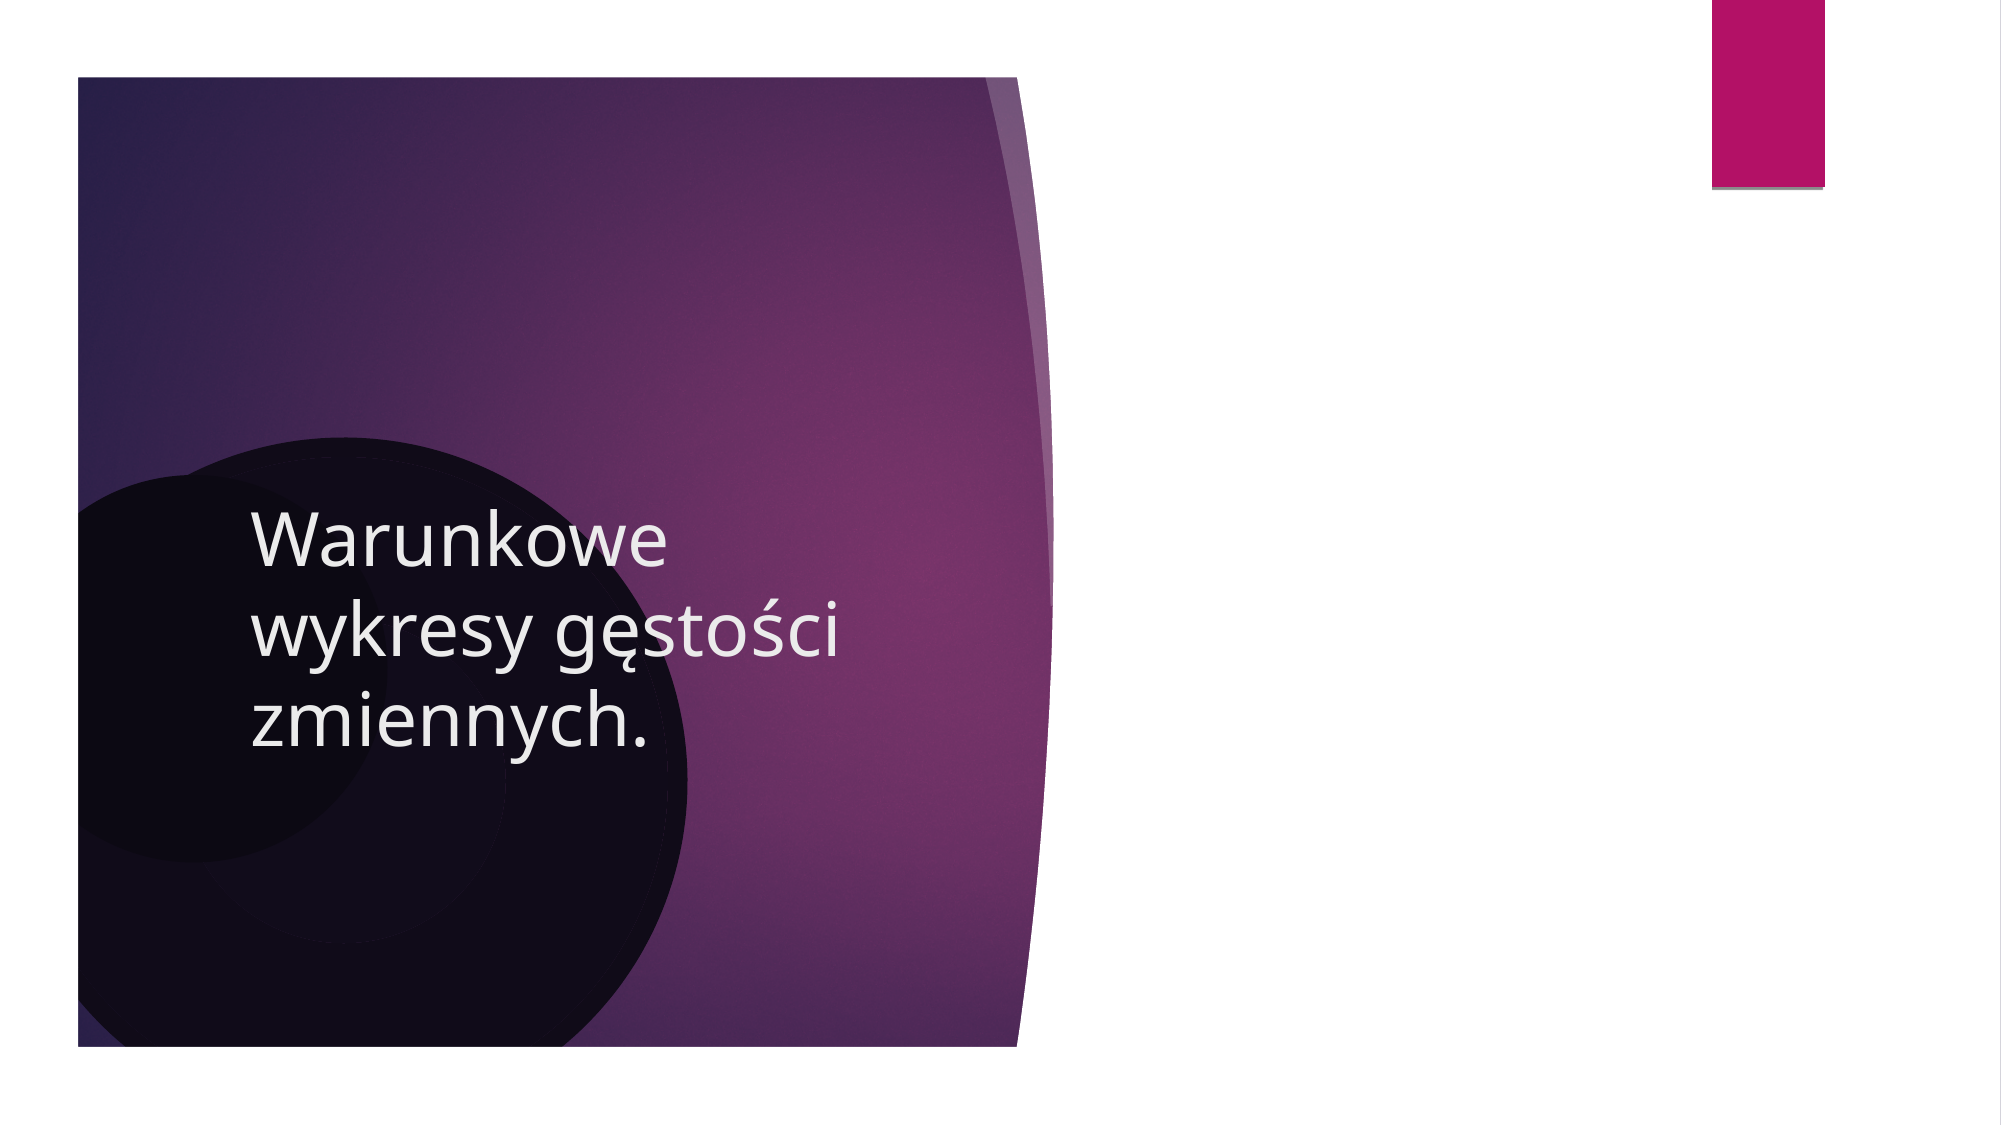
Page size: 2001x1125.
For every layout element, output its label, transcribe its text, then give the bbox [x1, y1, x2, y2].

title Warunkowe wykresy gęstości zmiennych. [205, 311, 971, 814]
